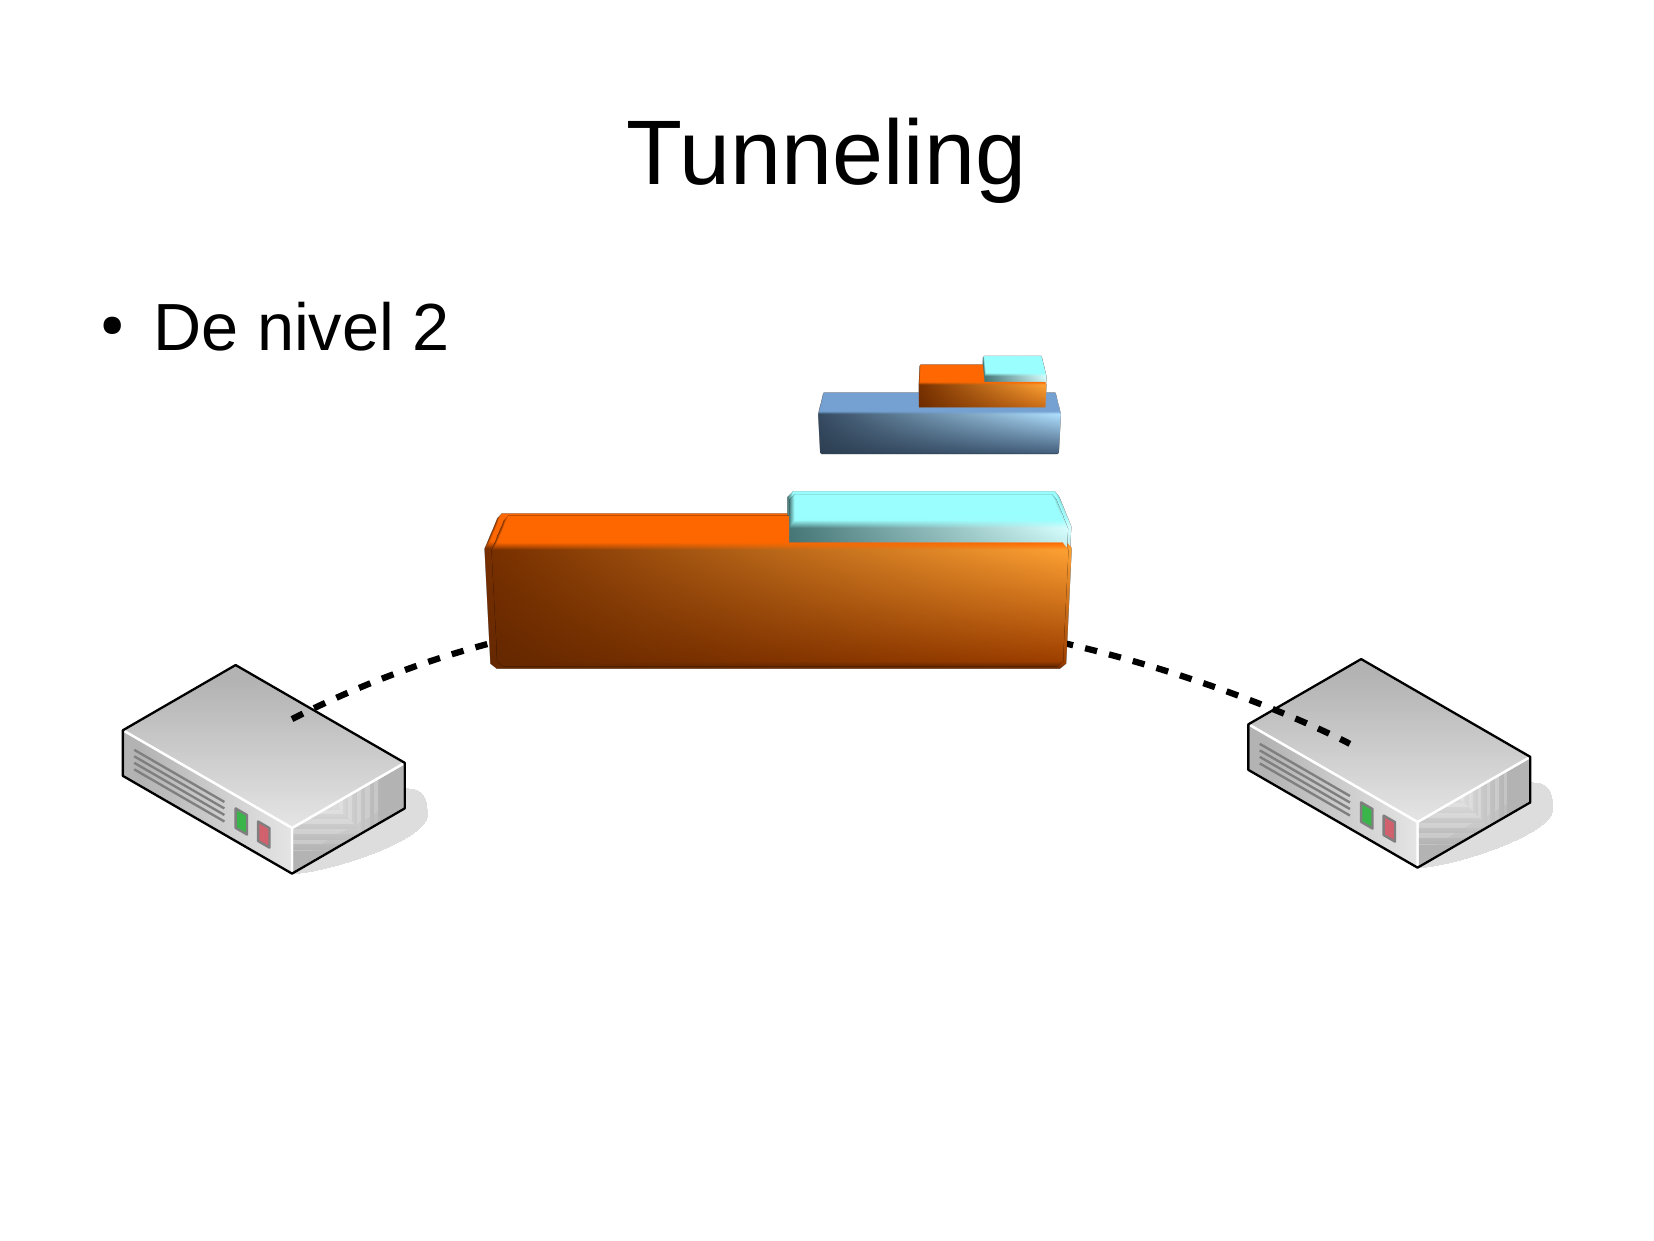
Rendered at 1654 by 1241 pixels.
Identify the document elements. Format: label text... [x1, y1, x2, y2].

list De nivel 2 [82, 290, 1571, 1010]
title Tunneling [82, 49, 1571, 257]
